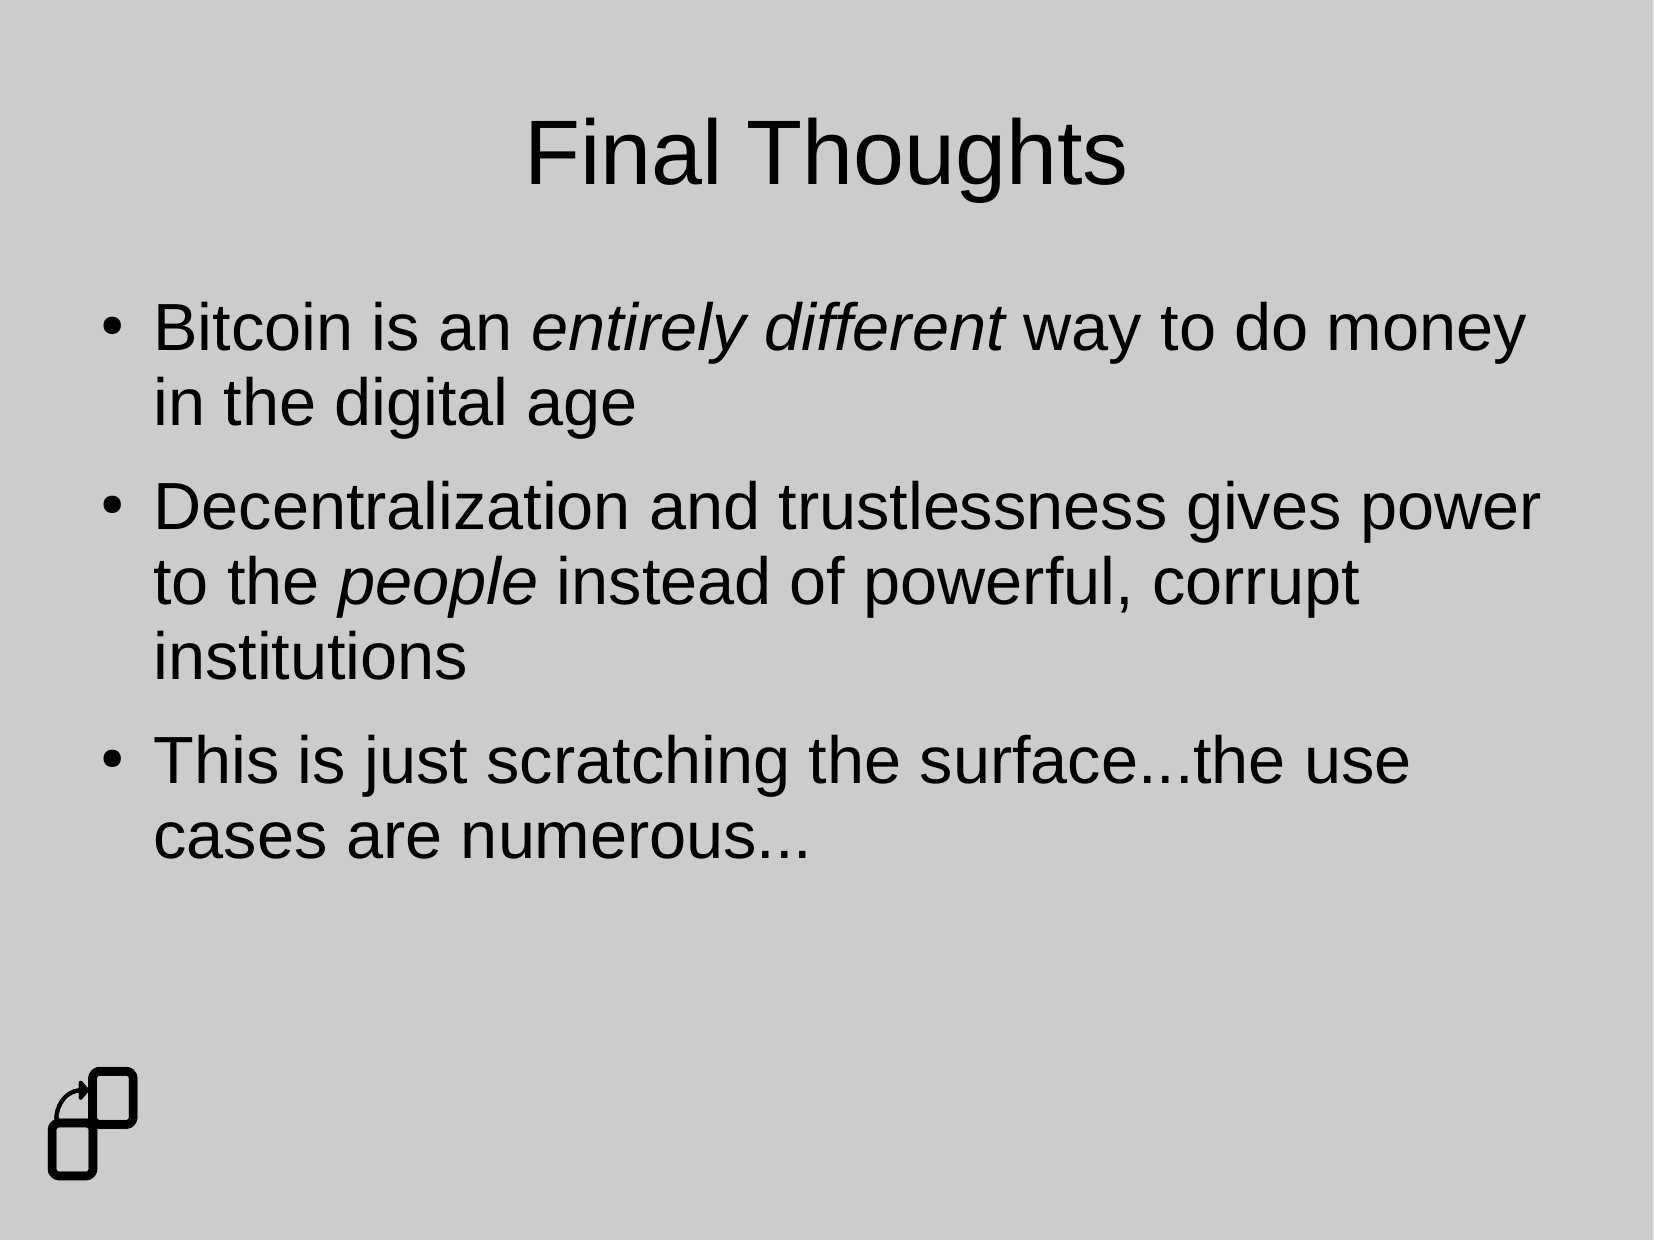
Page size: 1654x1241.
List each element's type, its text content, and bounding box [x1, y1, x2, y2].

title Final Thoughts [82, 49, 1571, 257]
picture [30, 1062, 153, 1186]
list Bitcoin is an entirely different way to do money in the digital age Decentralization and trustlessness gives power to the people instead of powerful, corrupt institutions This is just scratching the surface...the use cases are numerous... [82, 290, 1571, 1010]
